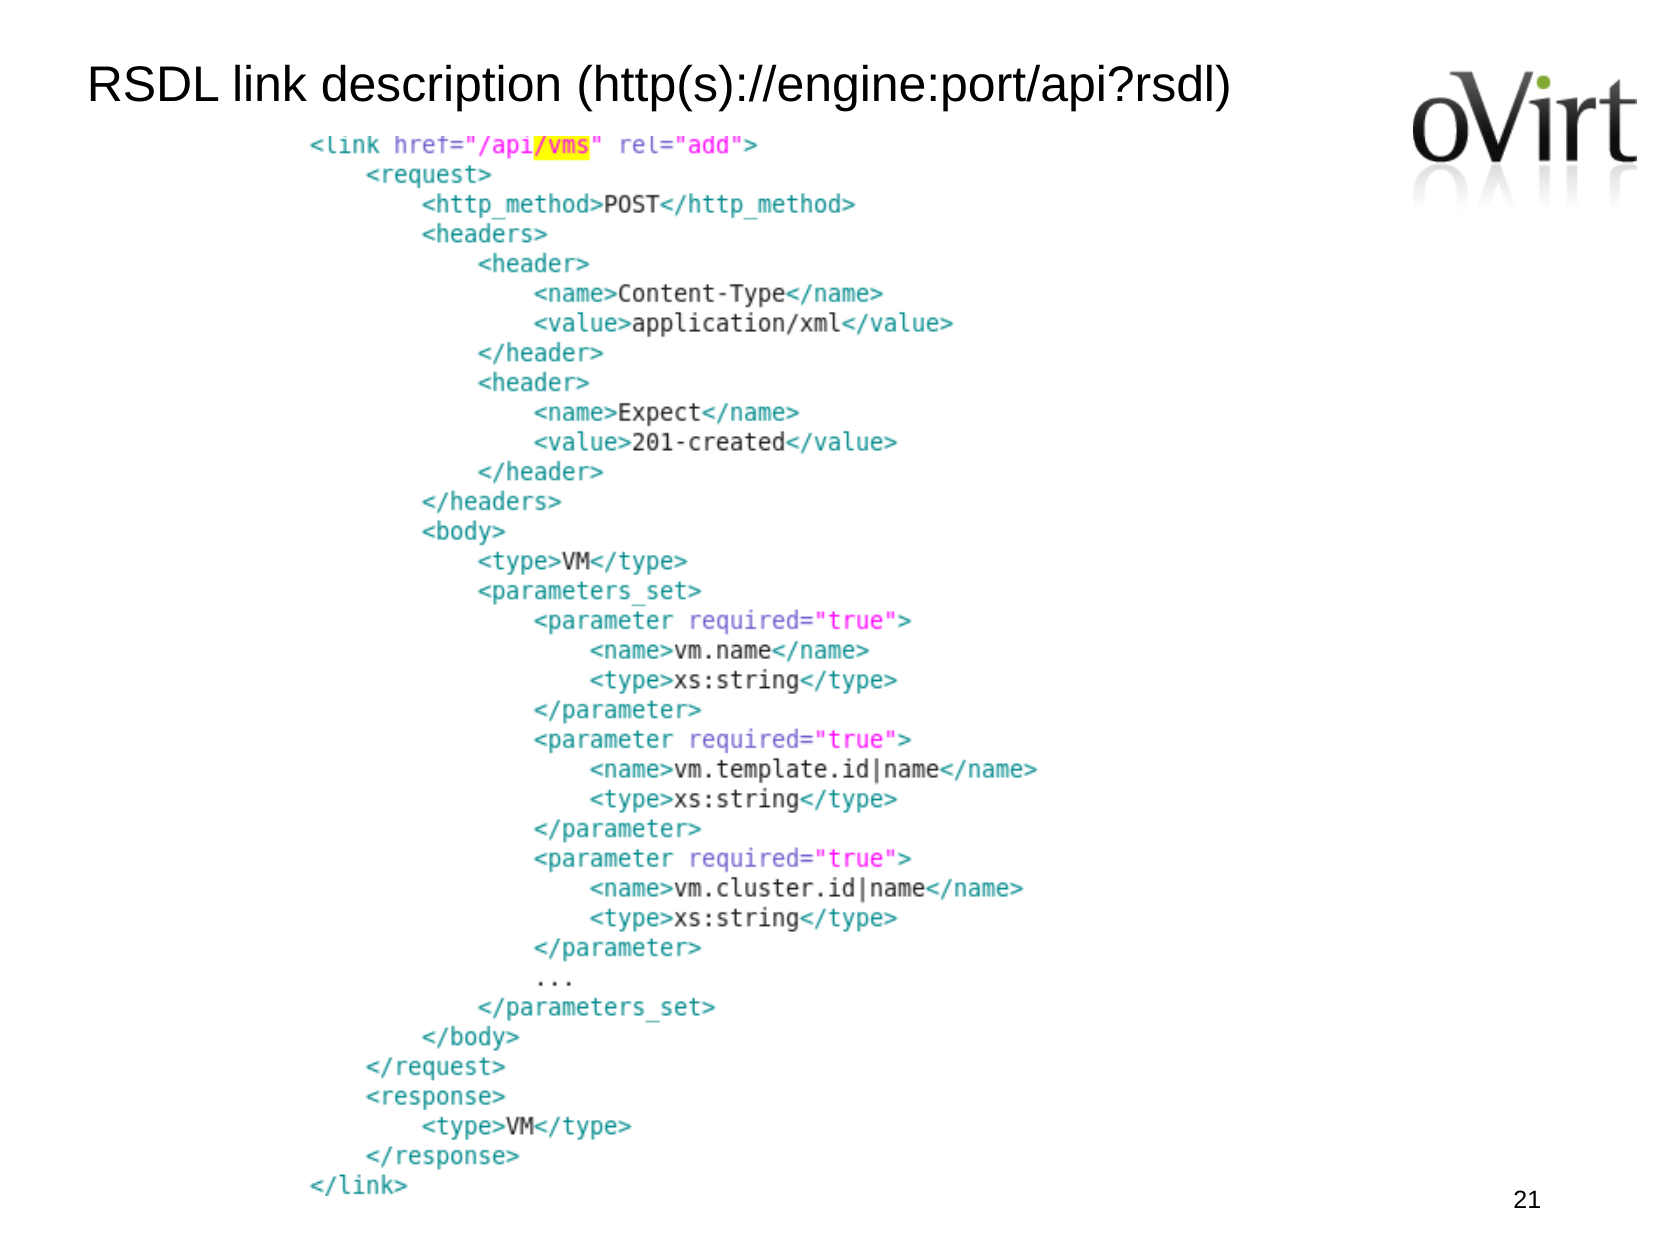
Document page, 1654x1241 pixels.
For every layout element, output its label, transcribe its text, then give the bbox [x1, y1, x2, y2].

picture [1413, 63, 1637, 212]
list RSDL link description (http(s)://engine:port/api?rsdl) [15, 55, 1505, 131]
picture [242, 136, 1225, 1196]
